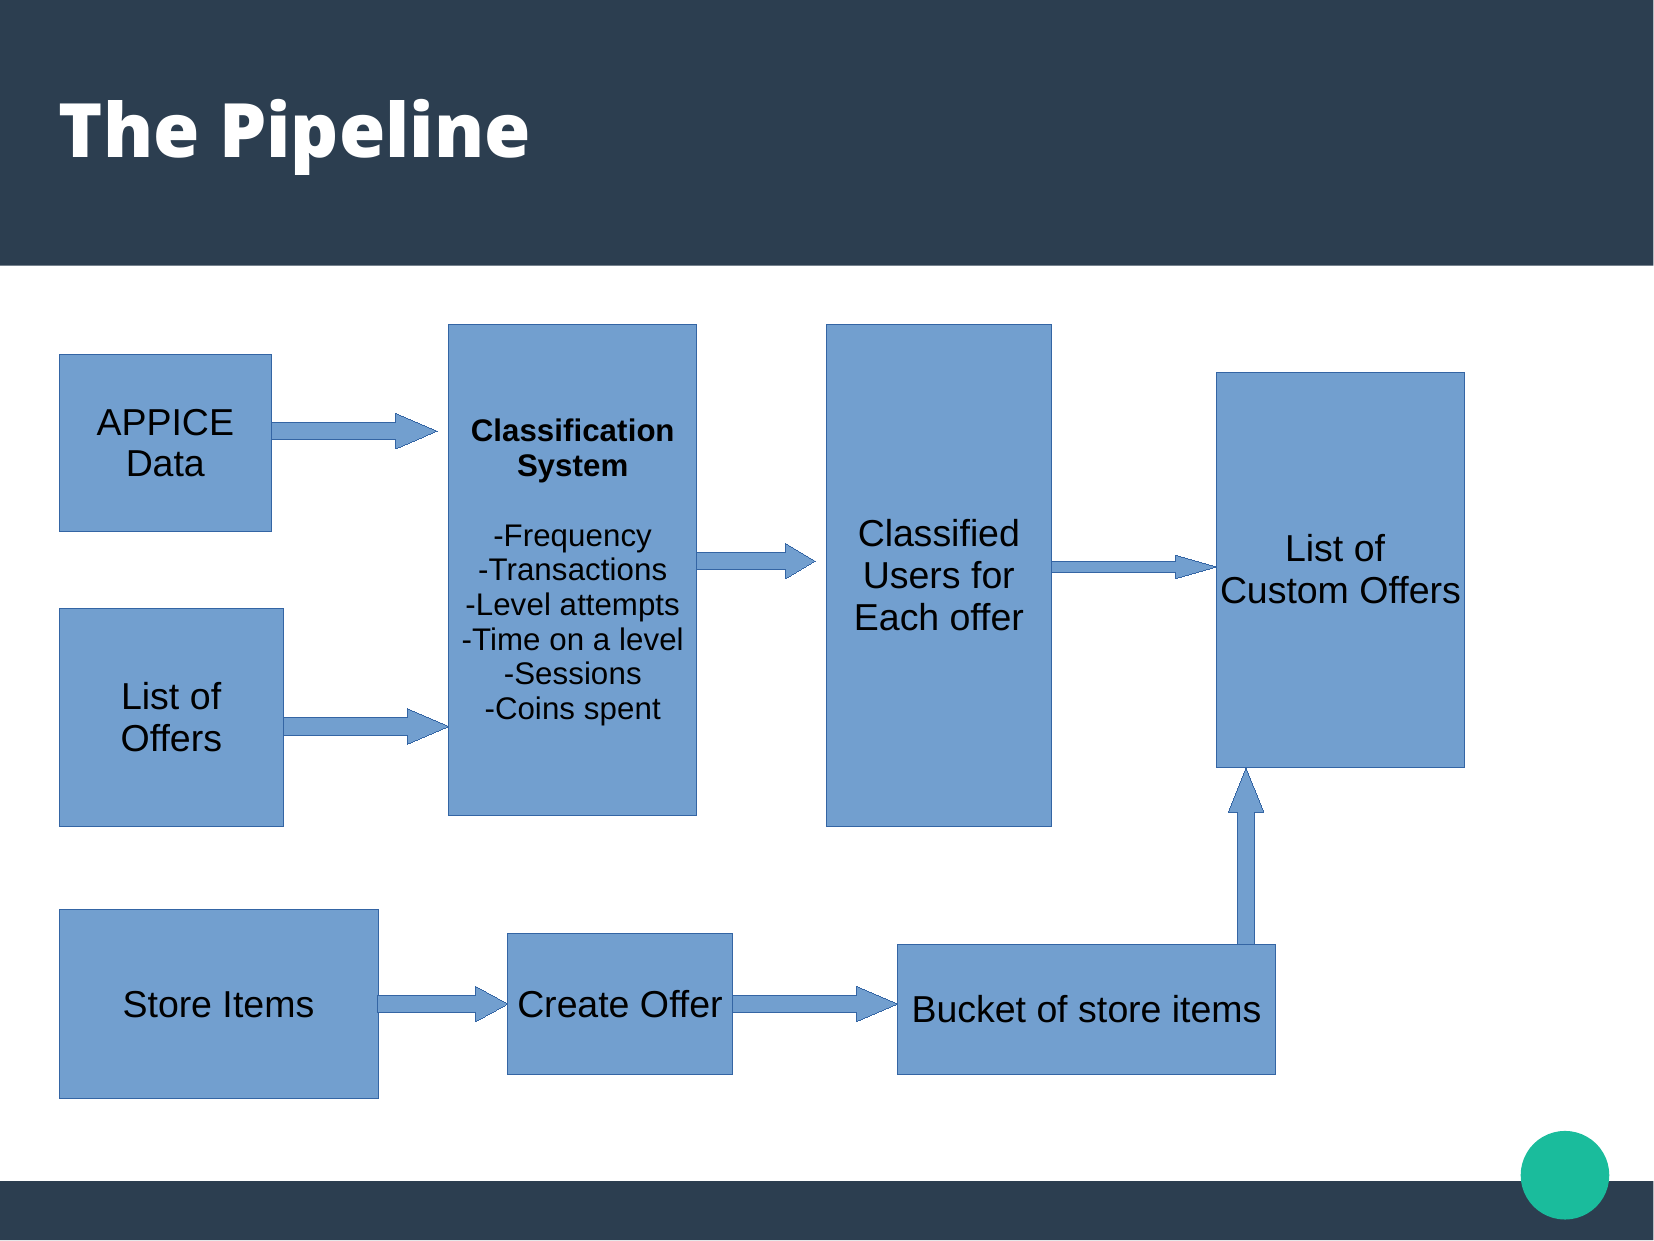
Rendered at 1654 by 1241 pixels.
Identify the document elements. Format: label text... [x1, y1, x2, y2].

text_box [696, 543, 816, 579]
text_box [377, 986, 507, 1022]
title The Pipeline [59, 49, 1595, 207]
text_box List of Custom Offers [1216, 372, 1465, 768]
text_box Bucket of store items [897, 944, 1276, 1075]
text_box [1051, 555, 1216, 579]
text_box [732, 986, 897, 1022]
text_box [271, 413, 438, 449]
text_box Classified Users for Each offer [826, 324, 1052, 827]
text_box Create Offer [507, 933, 733, 1075]
text_box List of Offers [59, 608, 284, 827]
text_box Classification System -Frequency -Transactions -Level attempts -Time on a level -Sessions -Coins spent [448, 324, 697, 816]
text_box APPICE Data [59, 354, 272, 532]
text_box [1228, 767, 1264, 945]
text_box Store Items [59, 909, 379, 1099]
text_box [283, 708, 448, 745]
